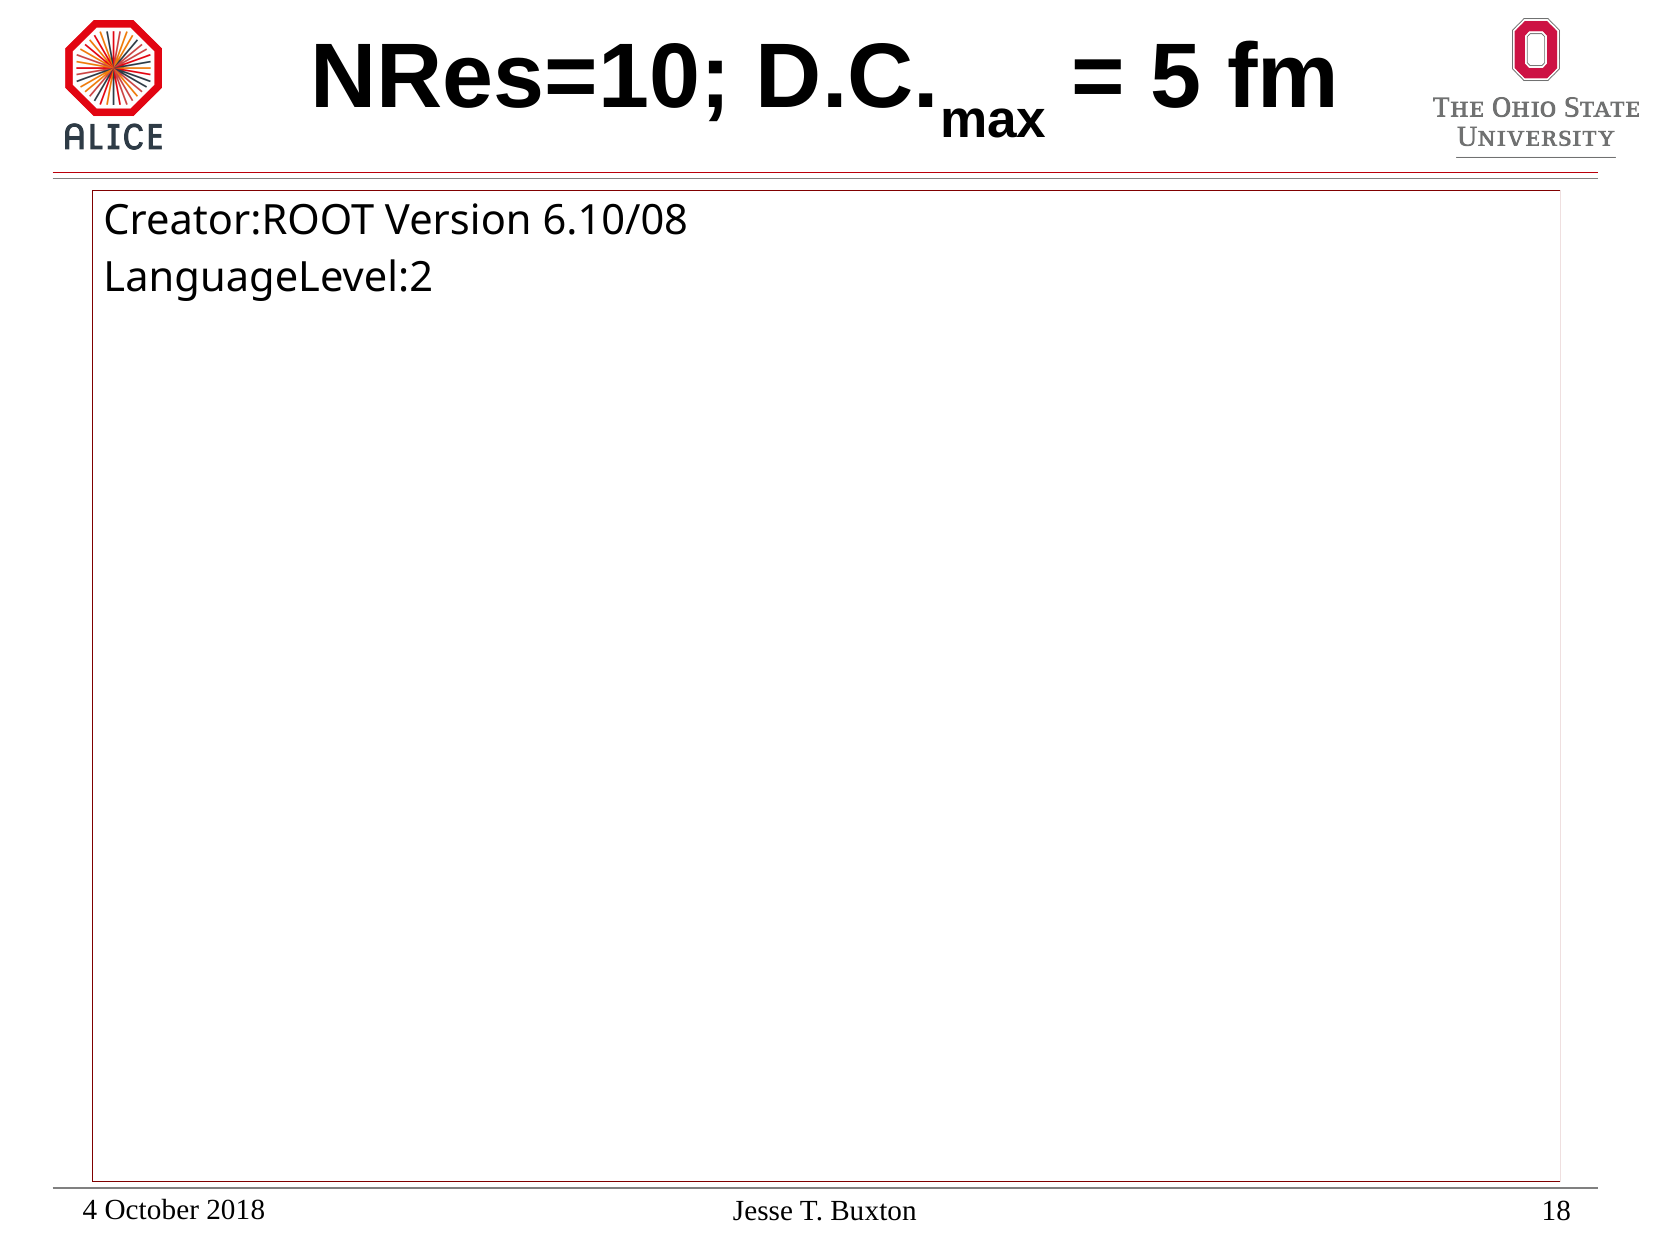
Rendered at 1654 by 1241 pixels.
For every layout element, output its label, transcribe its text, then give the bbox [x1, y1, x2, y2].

picture [90, 187, 1561, 1182]
title NRes=10; D.C.max = 5 fm [137, 1, 1513, 172]
picture [1513, 5, 1642, 171]
picture [65, 20, 137, 150]
